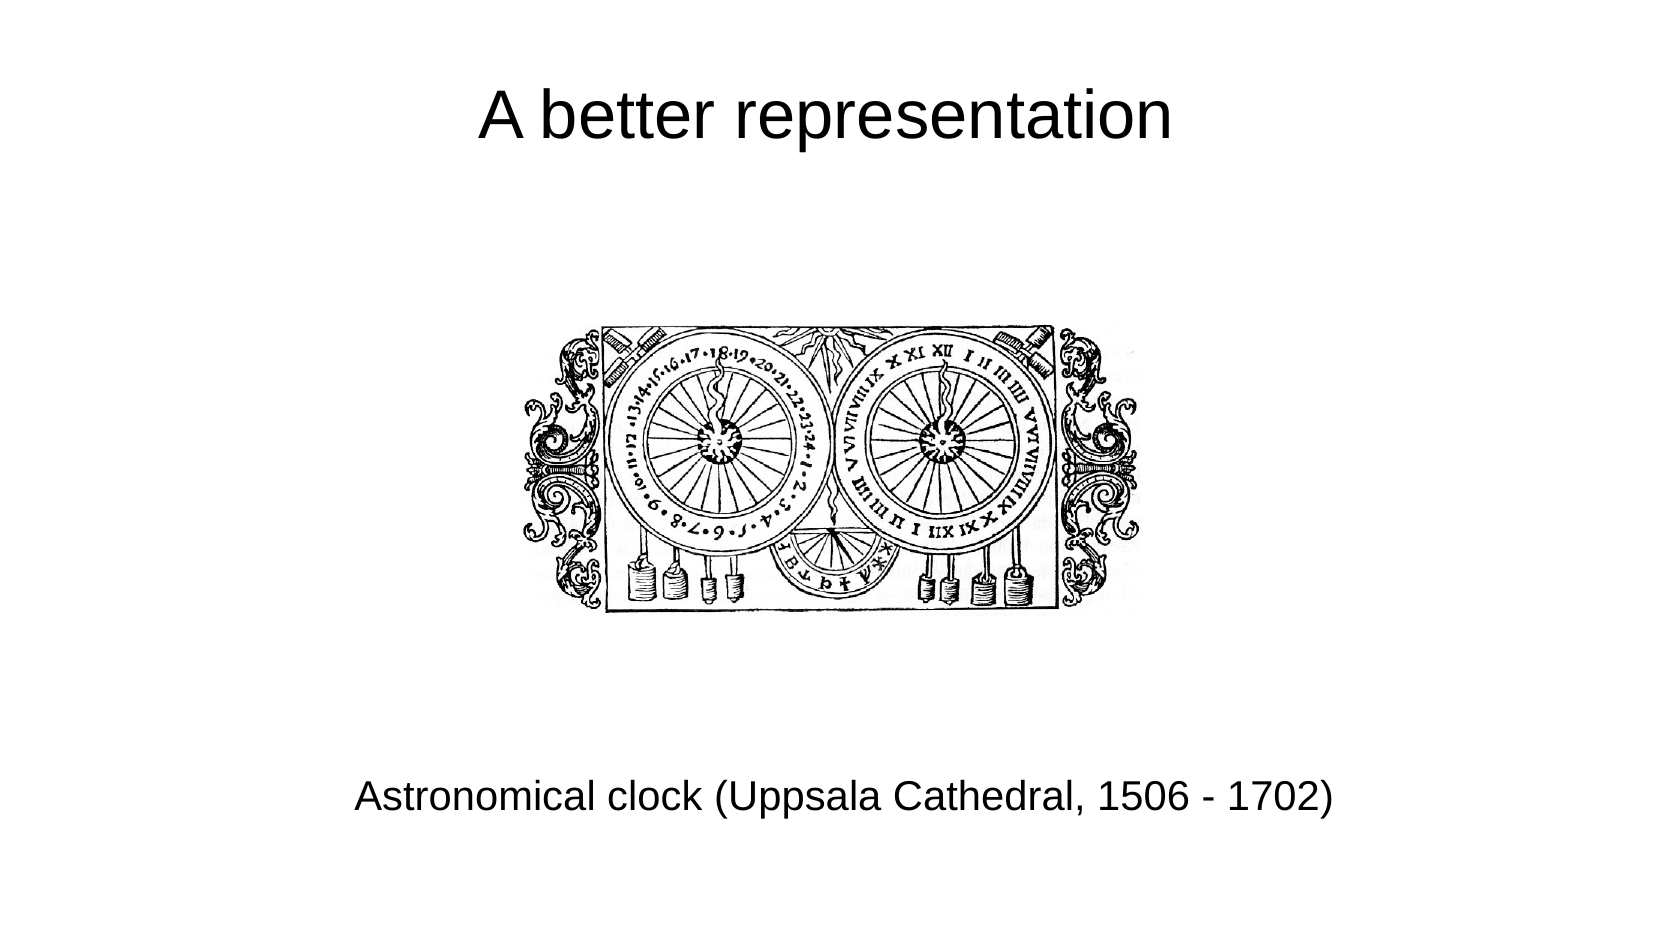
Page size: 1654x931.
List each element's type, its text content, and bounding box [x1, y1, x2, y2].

picture [505, 314, 1149, 616]
subtitle Astronomical clock (Uppsala Cathedral, 1506 - 1702) [82, 750, 1571, 841]
title A better representation [82, 37, 1571, 193]
